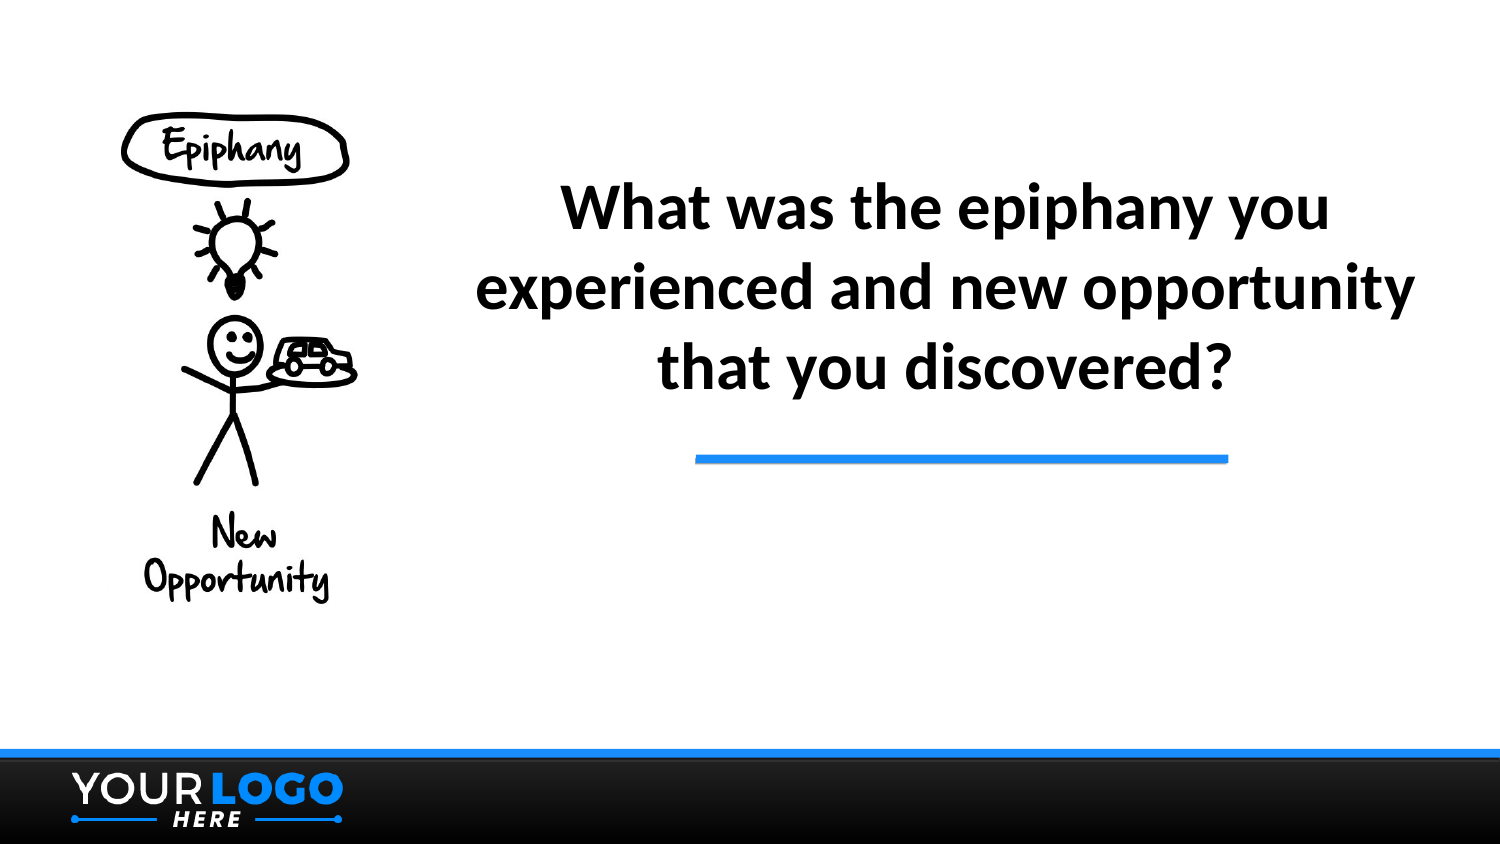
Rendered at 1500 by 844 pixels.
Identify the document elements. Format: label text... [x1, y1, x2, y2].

text_box [695, 454, 1229, 464]
text_box What was the epiphany you experienced and new opportunity that you discovered? [458, 155, 1434, 411]
picture [66, 766, 346, 831]
picture [106, 98, 366, 619]
